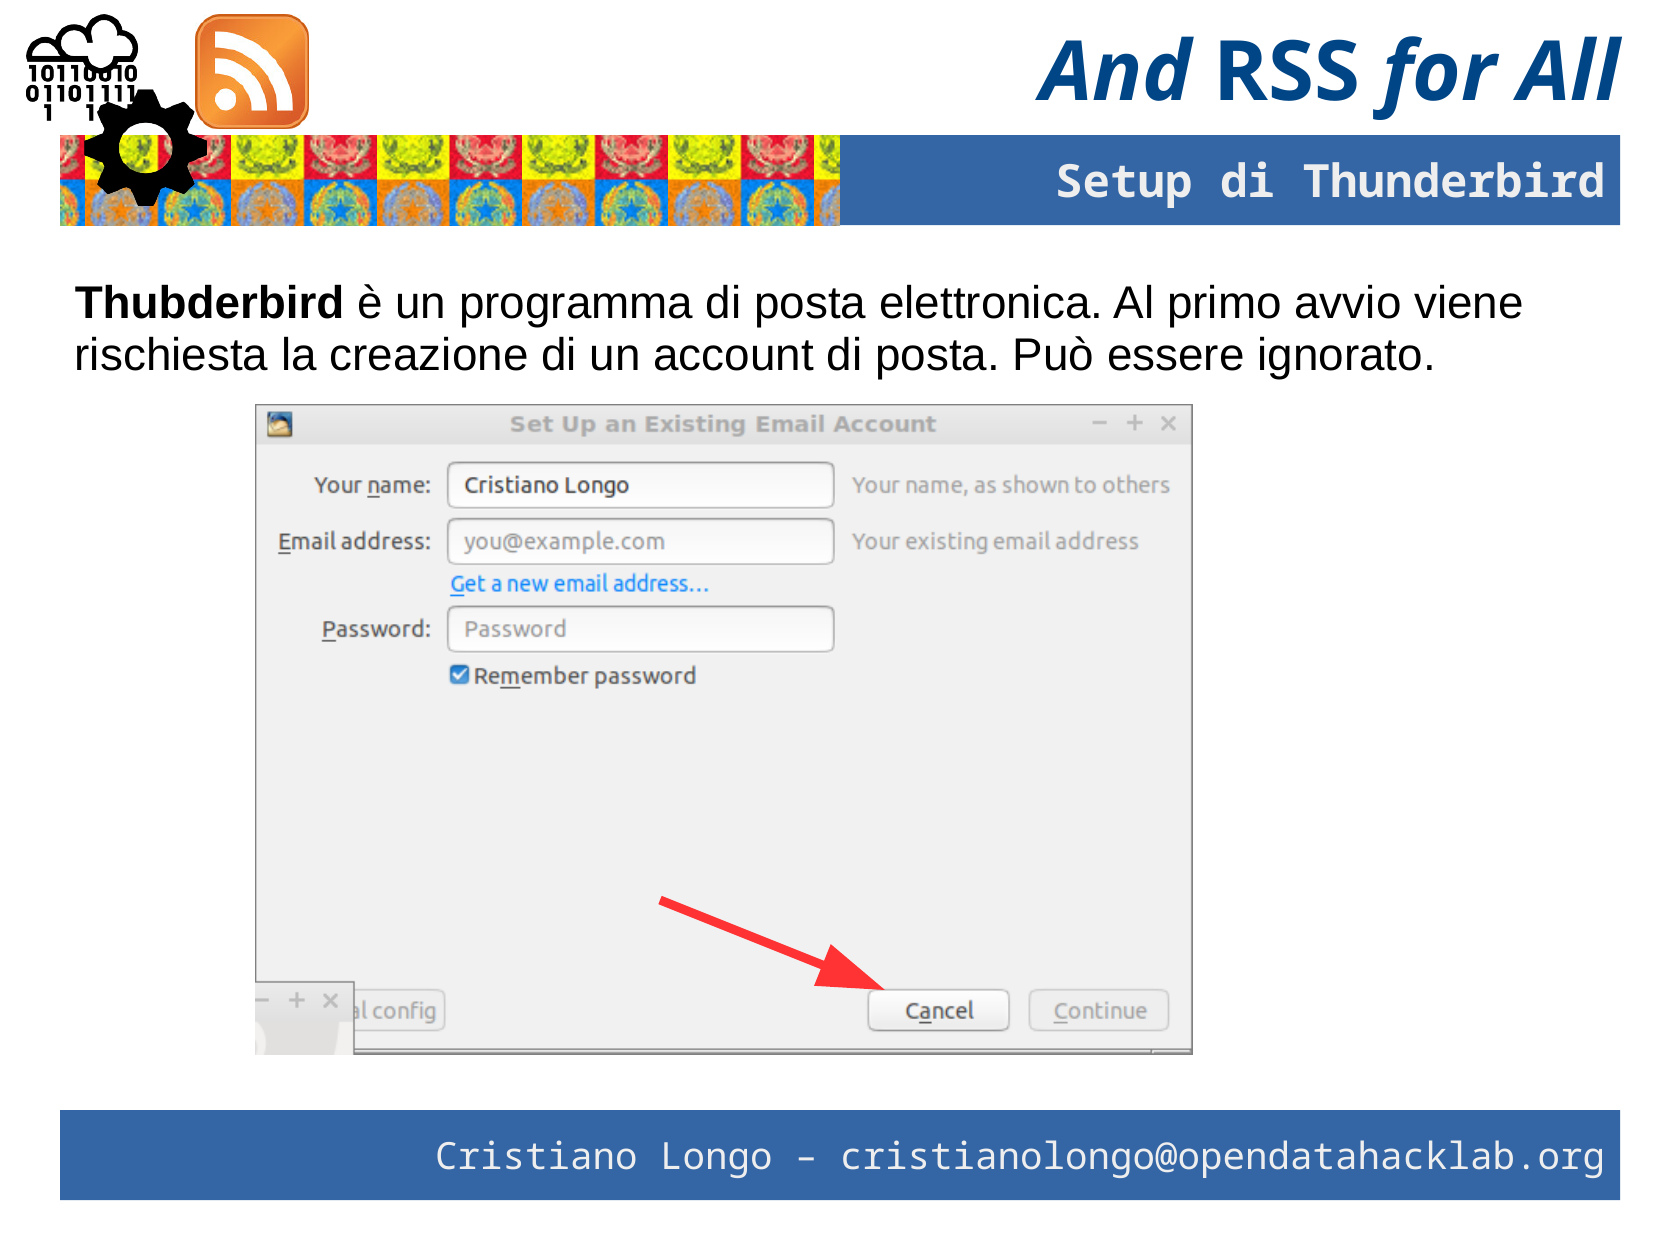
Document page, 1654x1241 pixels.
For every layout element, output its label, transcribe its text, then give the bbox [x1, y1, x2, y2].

text_box Thubderbird è un programma di posta elettronica. Al primo avvio viene rischiesta la creazione di un account di posta. Può essere ignorato. [60, 270, 1621, 406]
picture [26, 14, 309, 206]
text_box And RSS for All [870, 4, 1636, 214]
picture [255, 404, 1193, 1055]
text_box [60, 135, 840, 226]
text_box Cristiano Longo – cristianolongo@opendatahacklab.org [60, 1110, 1621, 1201]
text_box Setup di Thunderbird [840, 135, 1621, 226]
